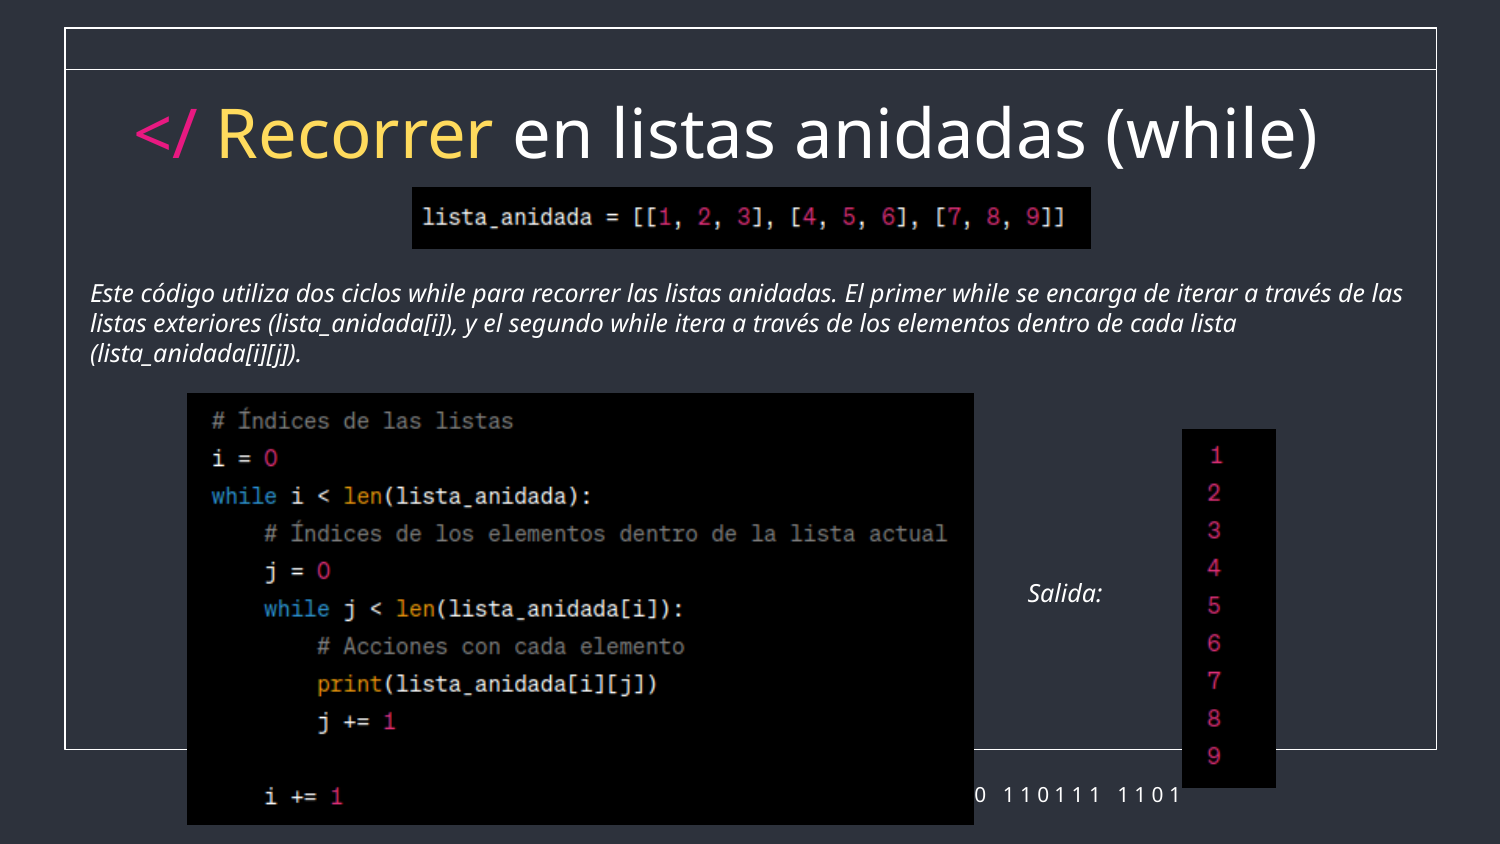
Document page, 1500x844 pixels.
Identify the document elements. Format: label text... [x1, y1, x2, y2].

text_box Este código utiliza dos ciclos while para recorrer las listas anidadas. El primer while se encarga de iterar a través de las listas exteriores (lista_anidada[i]), y el segundo while itera a través de los elementos dentro de cada lista (lista_anidada[i][j]). [75, 262, 1426, 413]
picture [412, 187, 1091, 249]
picture [1182, 429, 1276, 788]
title </ Recorrer en listas anidadas (while) [118, 75, 1382, 170]
text_box Salida: [1012, 562, 1163, 638]
picture [187, 393, 974, 826]
